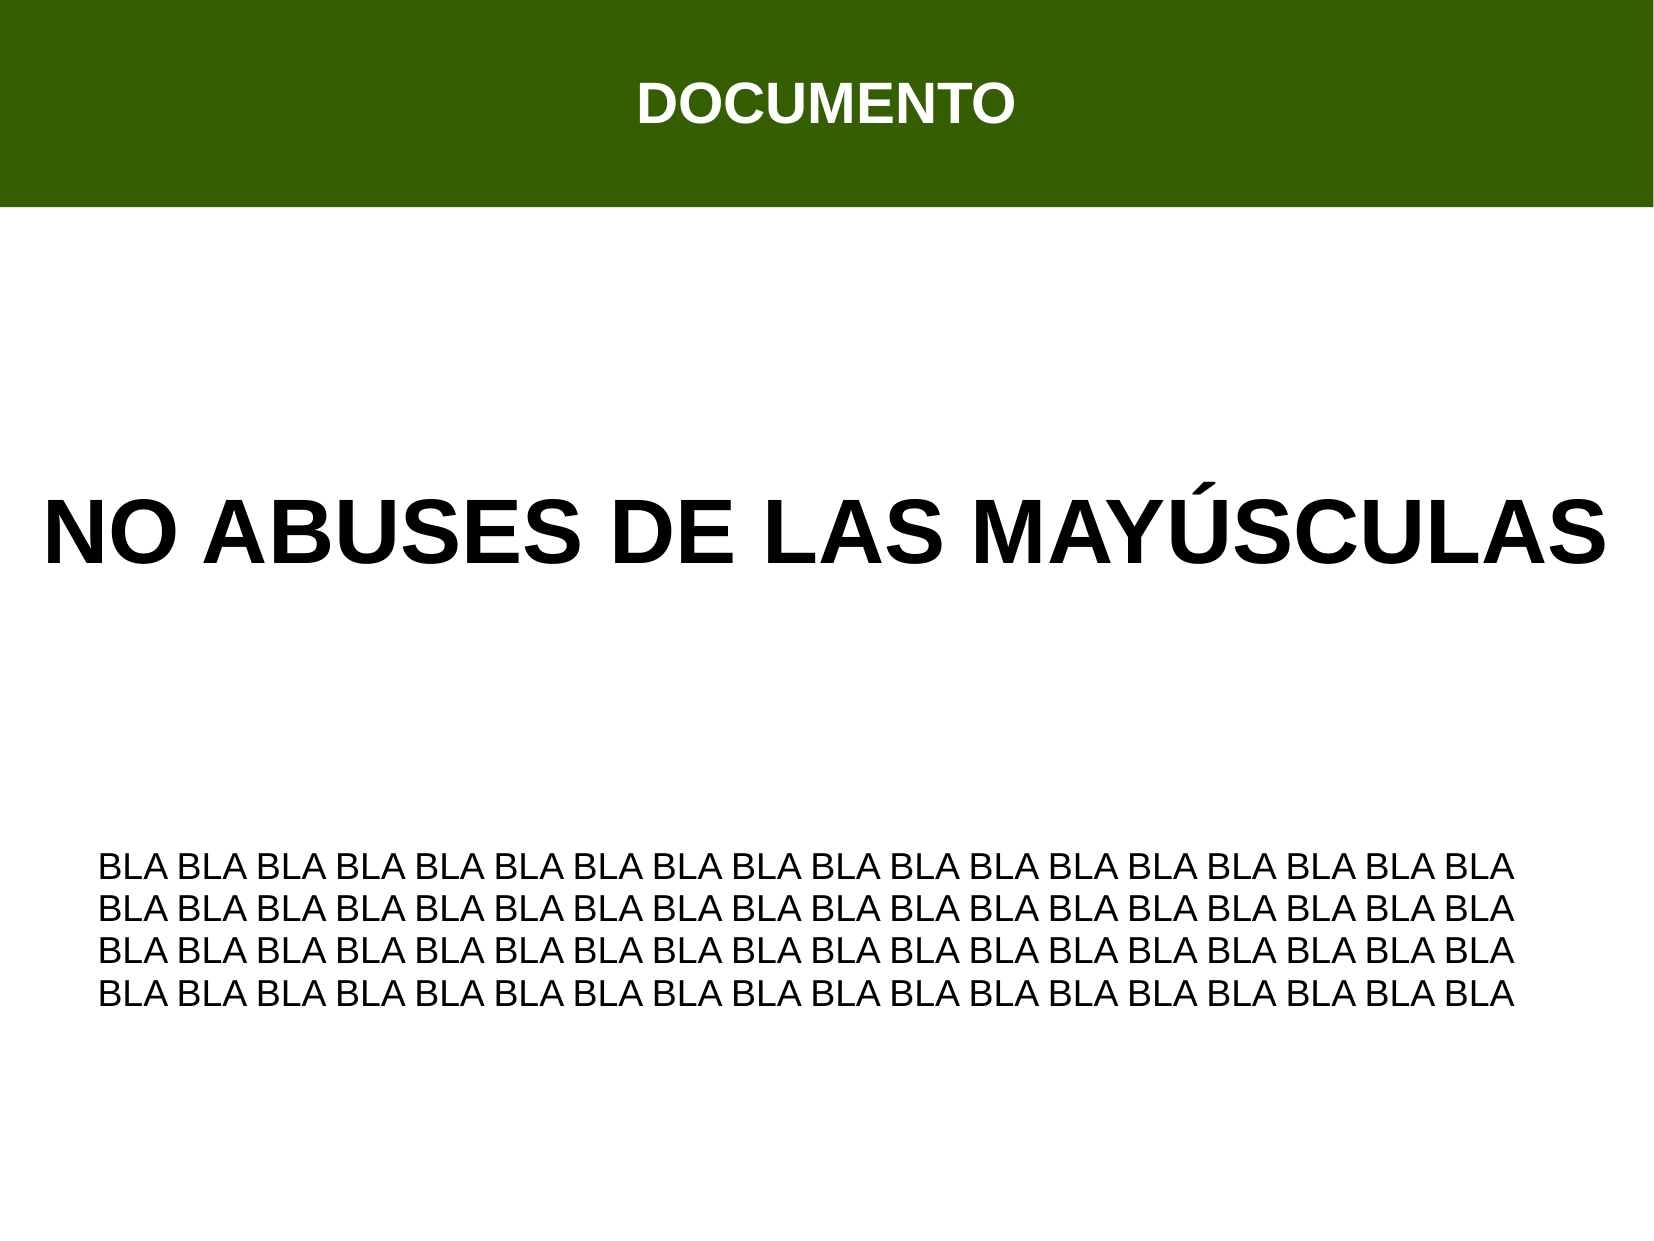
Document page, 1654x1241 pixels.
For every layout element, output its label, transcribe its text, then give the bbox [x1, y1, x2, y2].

title DOCUMENTO [0, 0, 1654, 208]
text_box BLA BLA BLA BLA BLA BLA BLA BLA BLA BLA BLA BLA BLA BLA BLA BLA BLA BLA BLA BLA BLA BLA BLA BLA BLA BLA BLA BLA BLA BLA BLA BLA BLA BLA BLA BLA BLA BLA BLA BLA BLA BLA BLA BLA BLA BLA BLA BLA BLA BLA BLA BLA BLA BLA BLA BLA BLA BLA BLA BLA BLA BLA BLA BLA BLA BLA BLA BLA BLA BLA BLA BLA [82, 838, 1595, 1022]
text_box NO ABUSES DE LAS MAYÚSCULAS [0, 473, 1654, 591]
